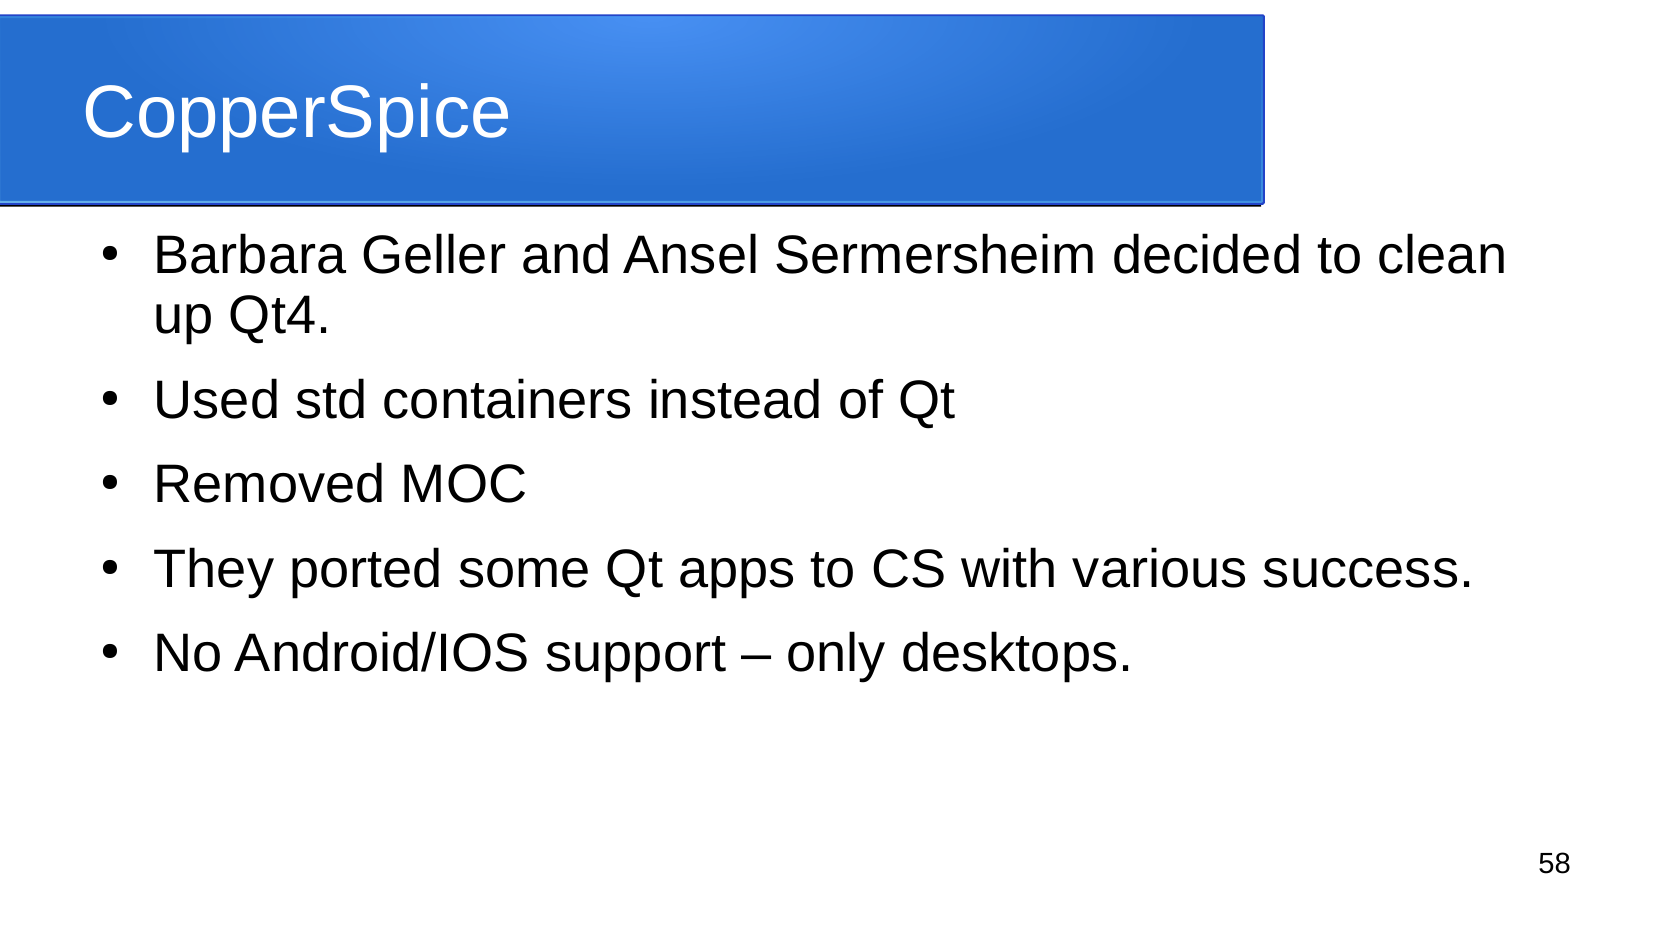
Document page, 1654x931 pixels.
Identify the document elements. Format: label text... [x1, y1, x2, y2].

list Barbara Geller and Ansel Sermersheim decided to clean up Qt4. Used std containers instead of Qt Removed MOC They ported some Qt apps to CS with various success. No Android/IOS support – only desktops. [82, 224, 1571, 764]
title CopperSpice [82, 35, 1235, 189]
